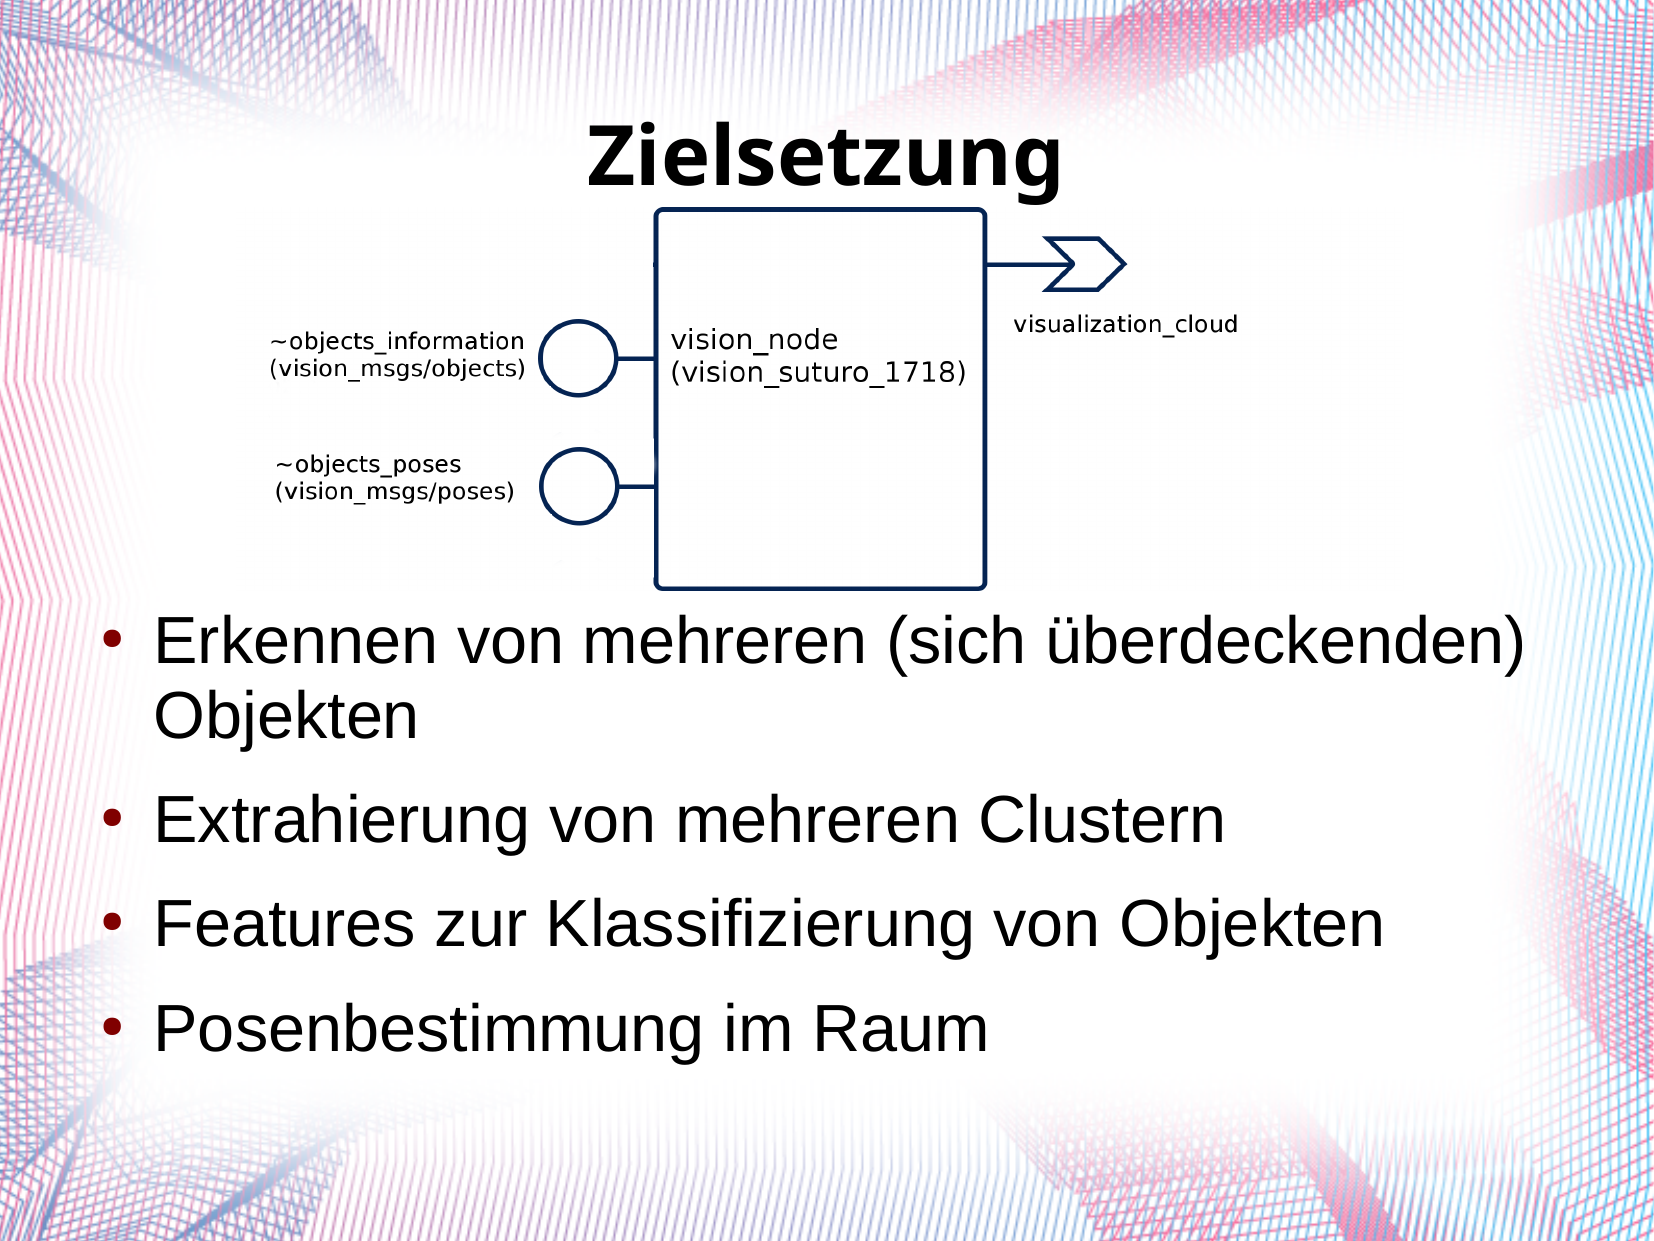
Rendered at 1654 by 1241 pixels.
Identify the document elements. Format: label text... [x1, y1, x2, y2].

list Erkennen von mehreren (sich überdeckenden) Objekten Extrahierung von mehreren Clustern Features zur Klassifizierung von Objekten Posenbestimmung im Raum [82, 290, 1571, 1109]
picture [0, 0, 1654, 1241]
title Zielsetzung [82, 49, 1571, 257]
